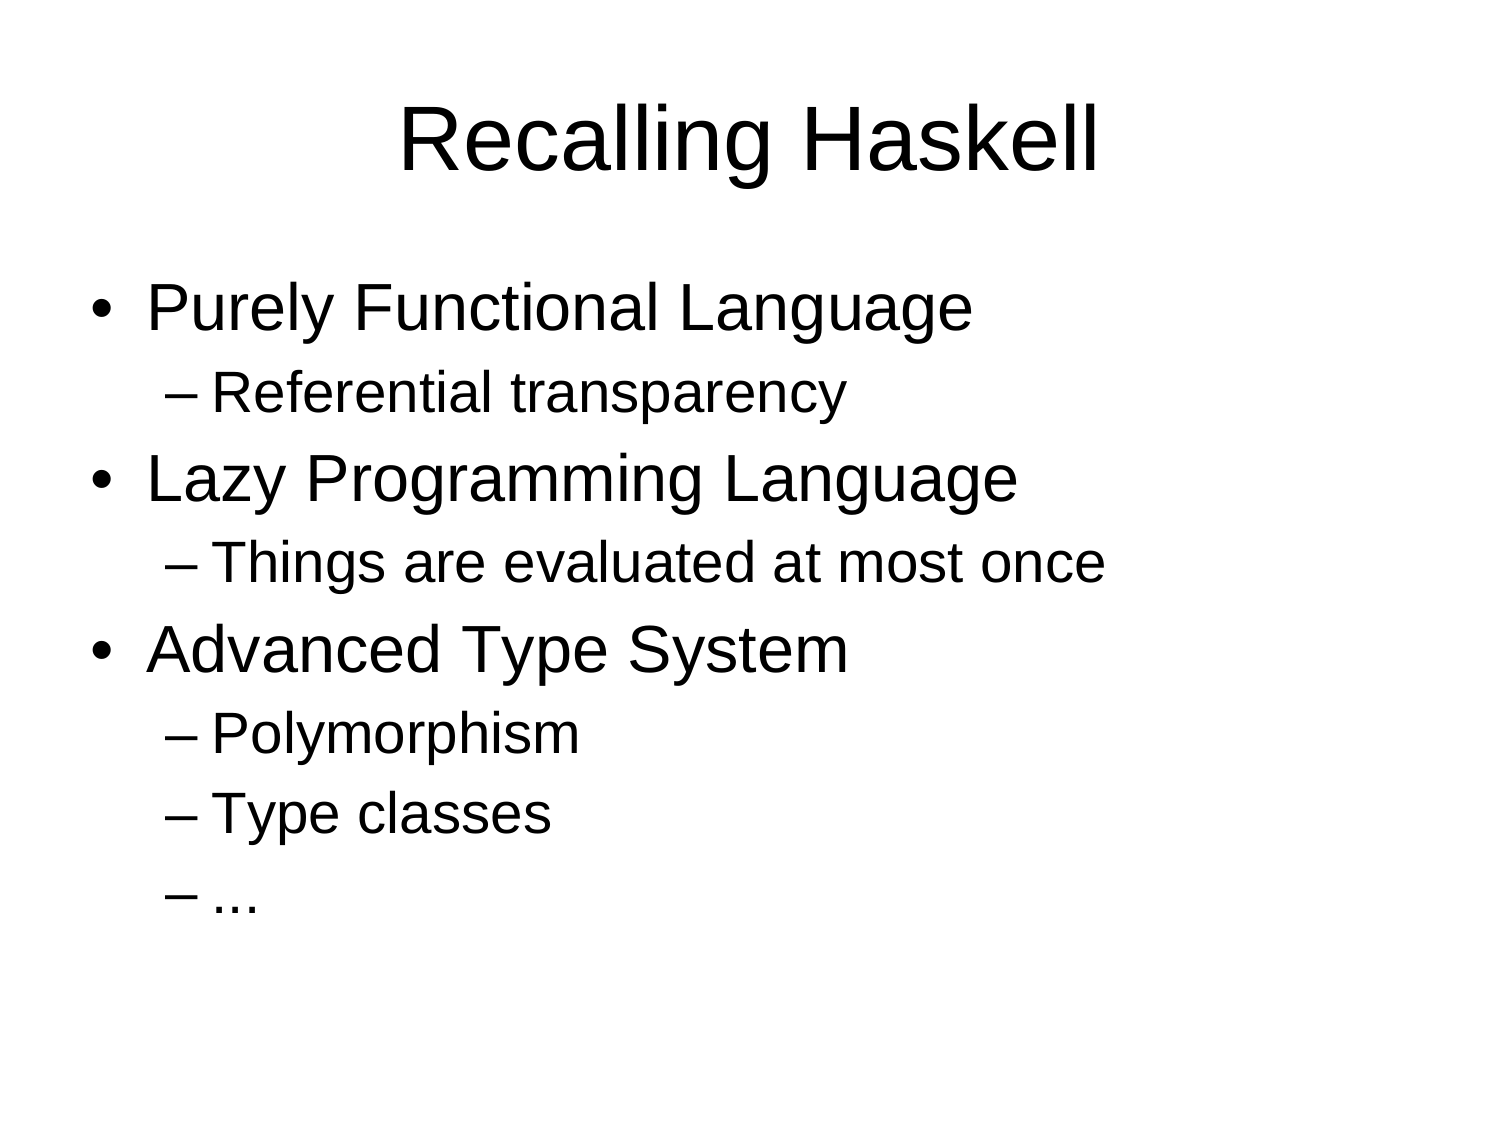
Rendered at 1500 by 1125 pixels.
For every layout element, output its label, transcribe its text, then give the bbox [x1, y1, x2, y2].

title Recalling Haskell [75, 45, 1426, 233]
list Purely Functional Language Referential transparency Lazy Programming Language Things are evaluated at most once Advanced Type System Polymorphism Type classes ... [75, 262, 1426, 1006]
